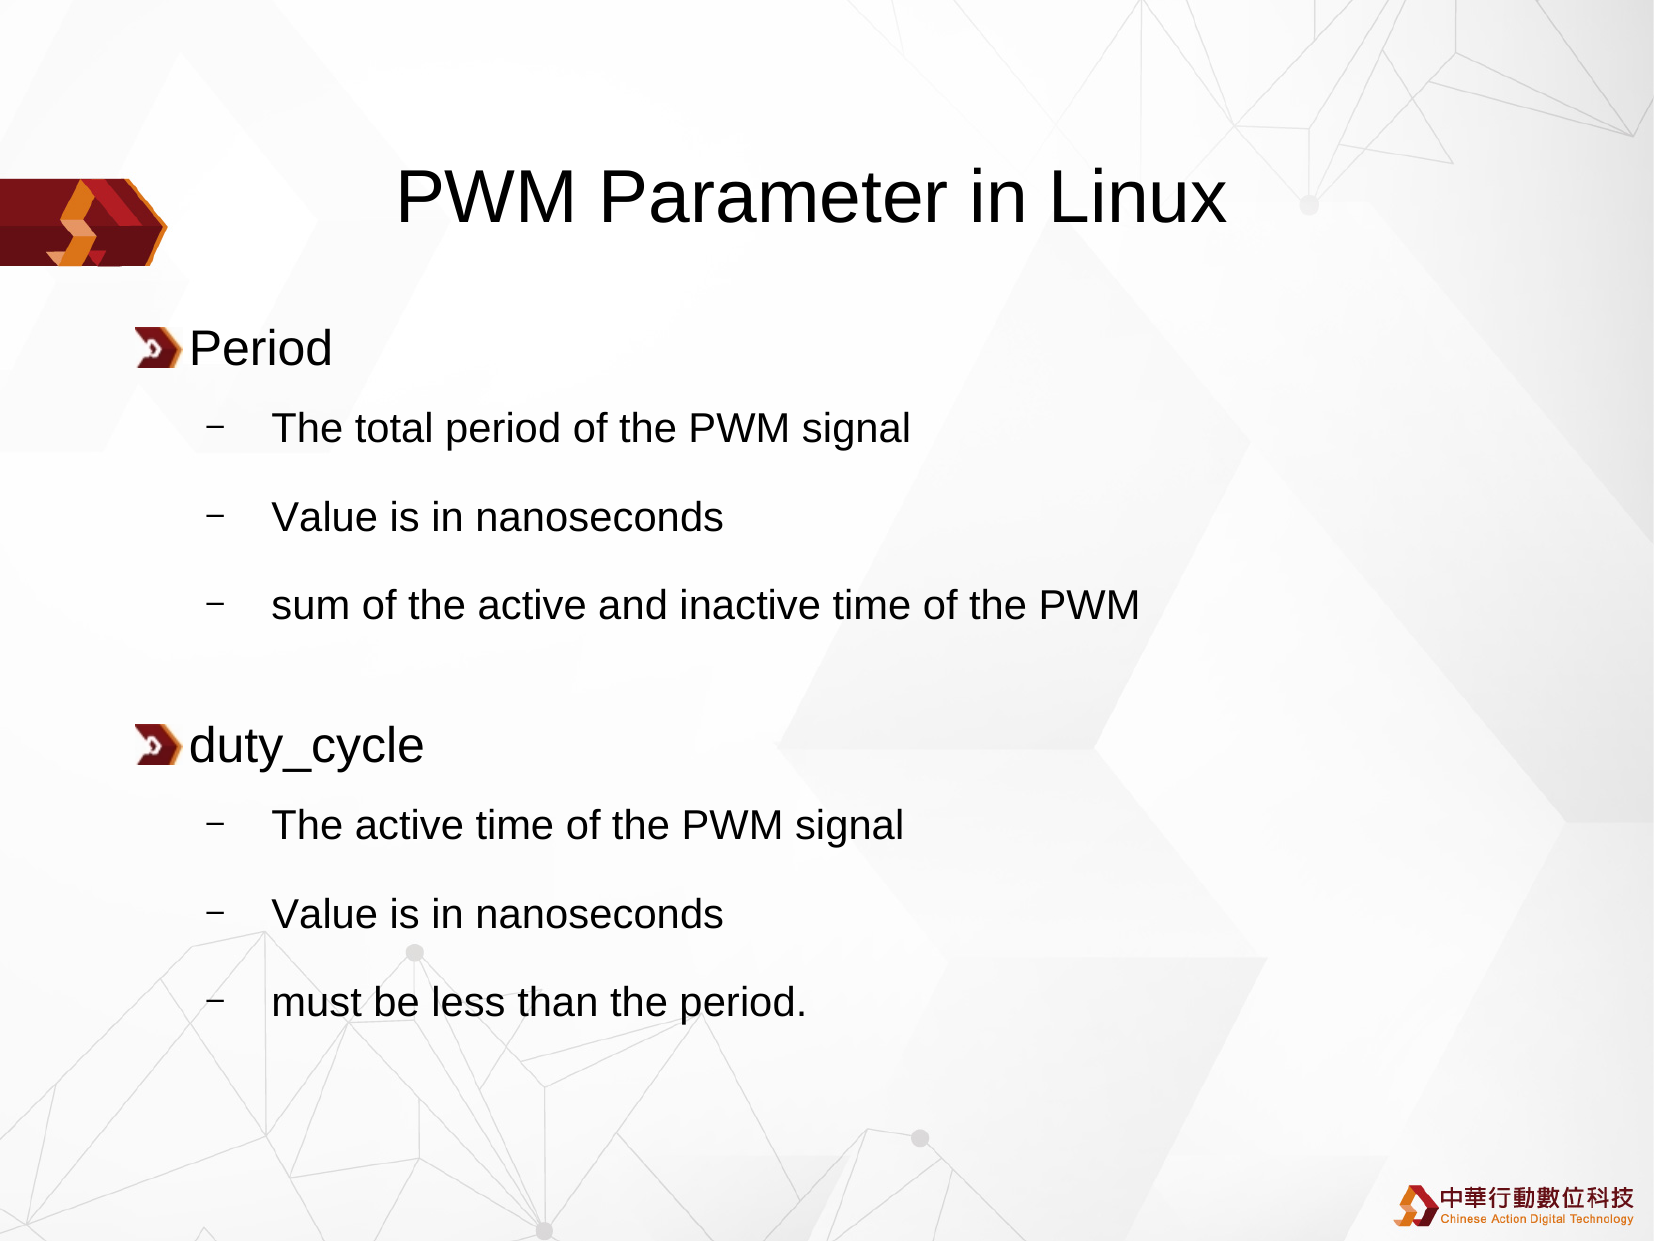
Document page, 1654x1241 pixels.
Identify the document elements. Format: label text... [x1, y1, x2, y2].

list Period The total period of the PWM signal Value is in nanoseconds sum of the active and inactive time of the PWM duty_cycle The active time of the PWM signal Value is in nanoseconds must be less than the period. [118, 319, 1571, 1203]
picture [0, 0, 1654, 1241]
title PWM Parameter in Linux [118, 112, 1506, 281]
